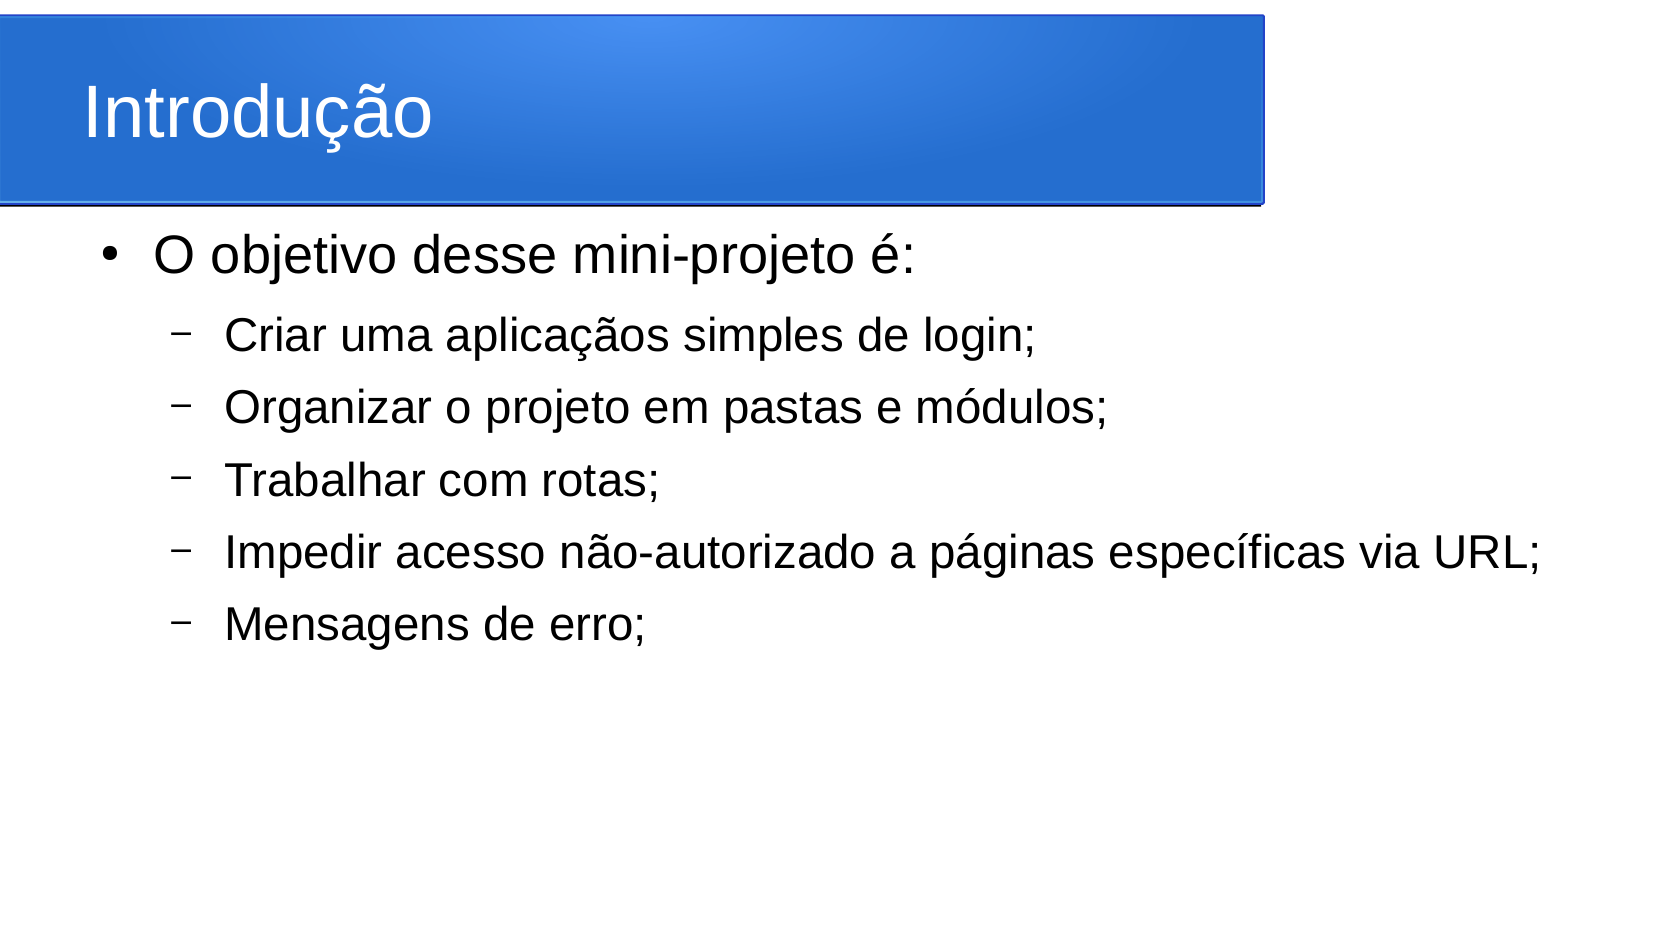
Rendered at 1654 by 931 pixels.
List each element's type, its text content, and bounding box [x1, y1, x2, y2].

title Introdução [82, 35, 1235, 189]
list O objetivo desse mini-projeto é: Criar uma aplicaçãos simples de login; Organizar o projeto em pastas e módulos; Trabalhar com rotas; Impedir acesso não-autorizado a páginas específicas via URL; Mensagens de erro; [82, 224, 1571, 764]
